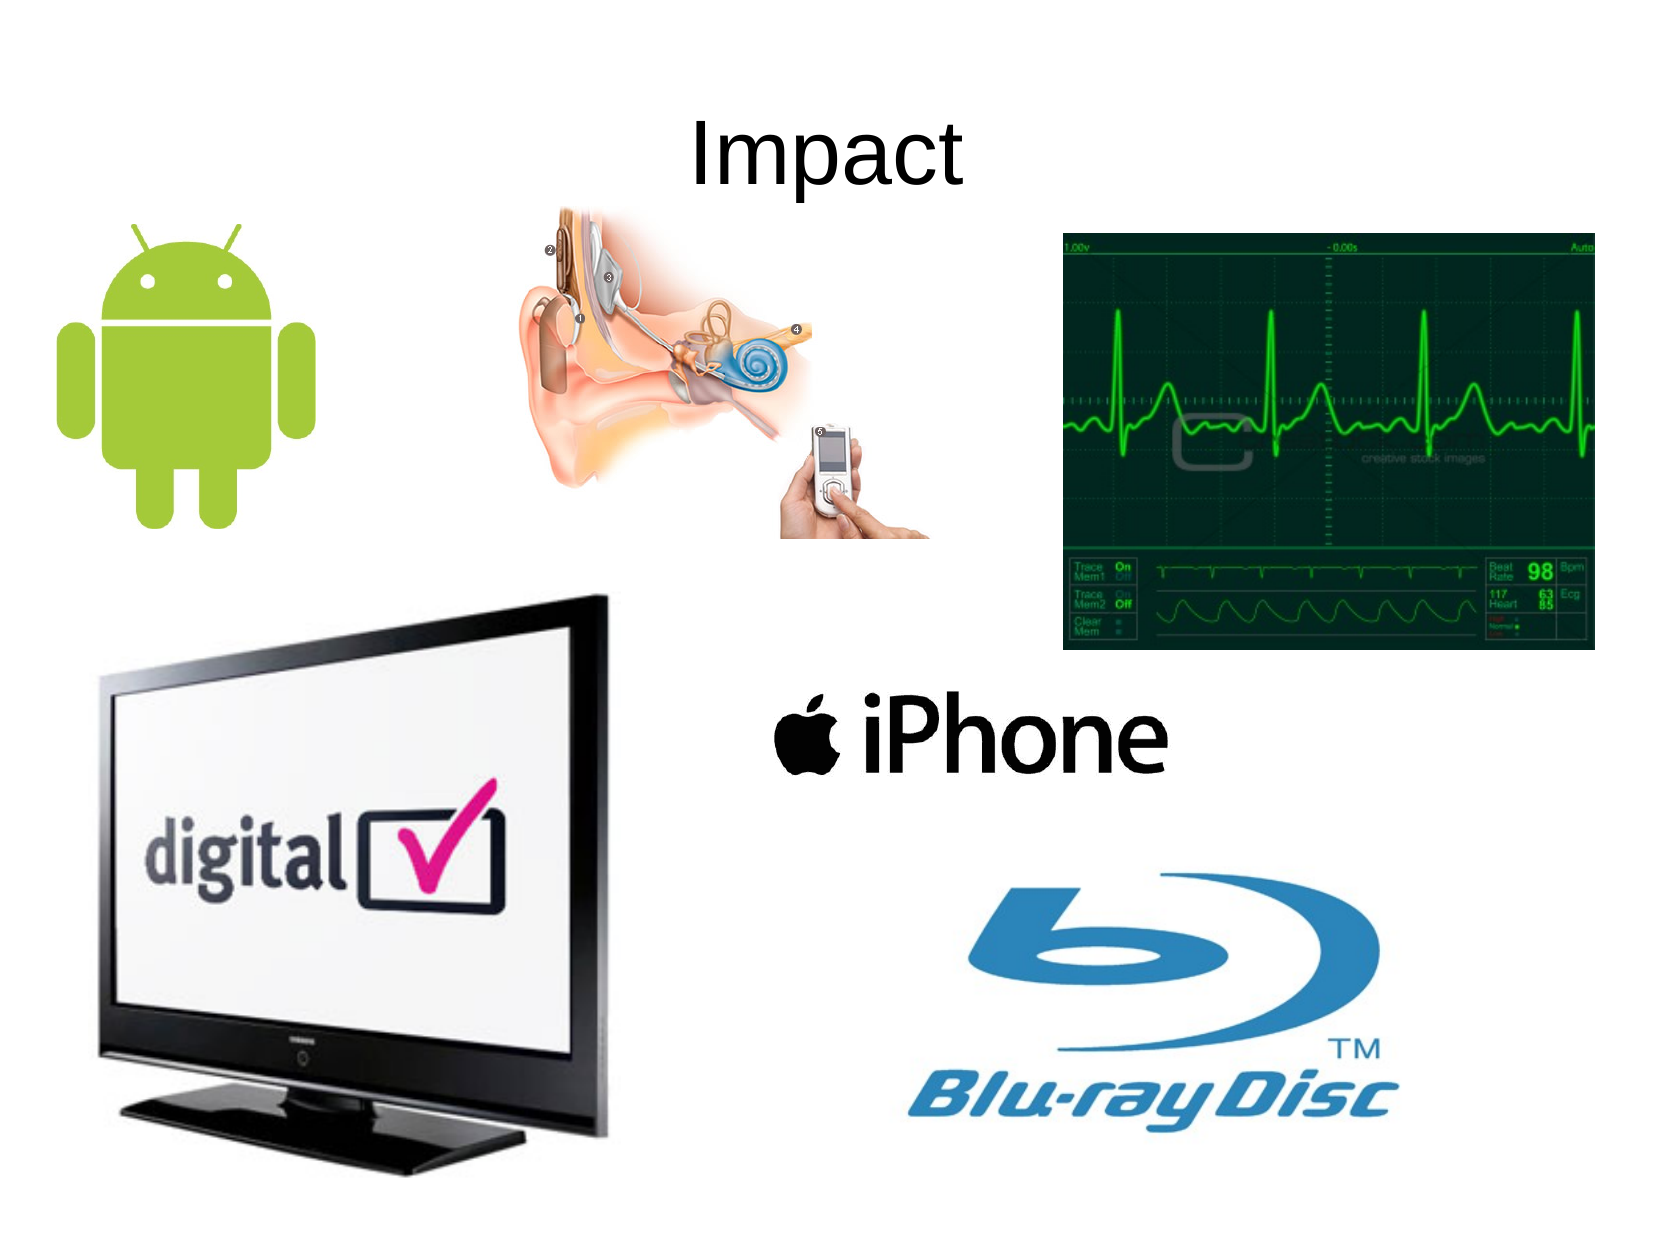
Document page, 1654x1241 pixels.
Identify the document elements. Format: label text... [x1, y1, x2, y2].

picture [826, 824, 1477, 1182]
picture [501, 206, 945, 539]
title Impact [82, 49, 1571, 257]
picture [767, 676, 1182, 798]
picture [1063, 233, 1595, 650]
picture [88, 590, 621, 1182]
picture [50, 218, 325, 532]
